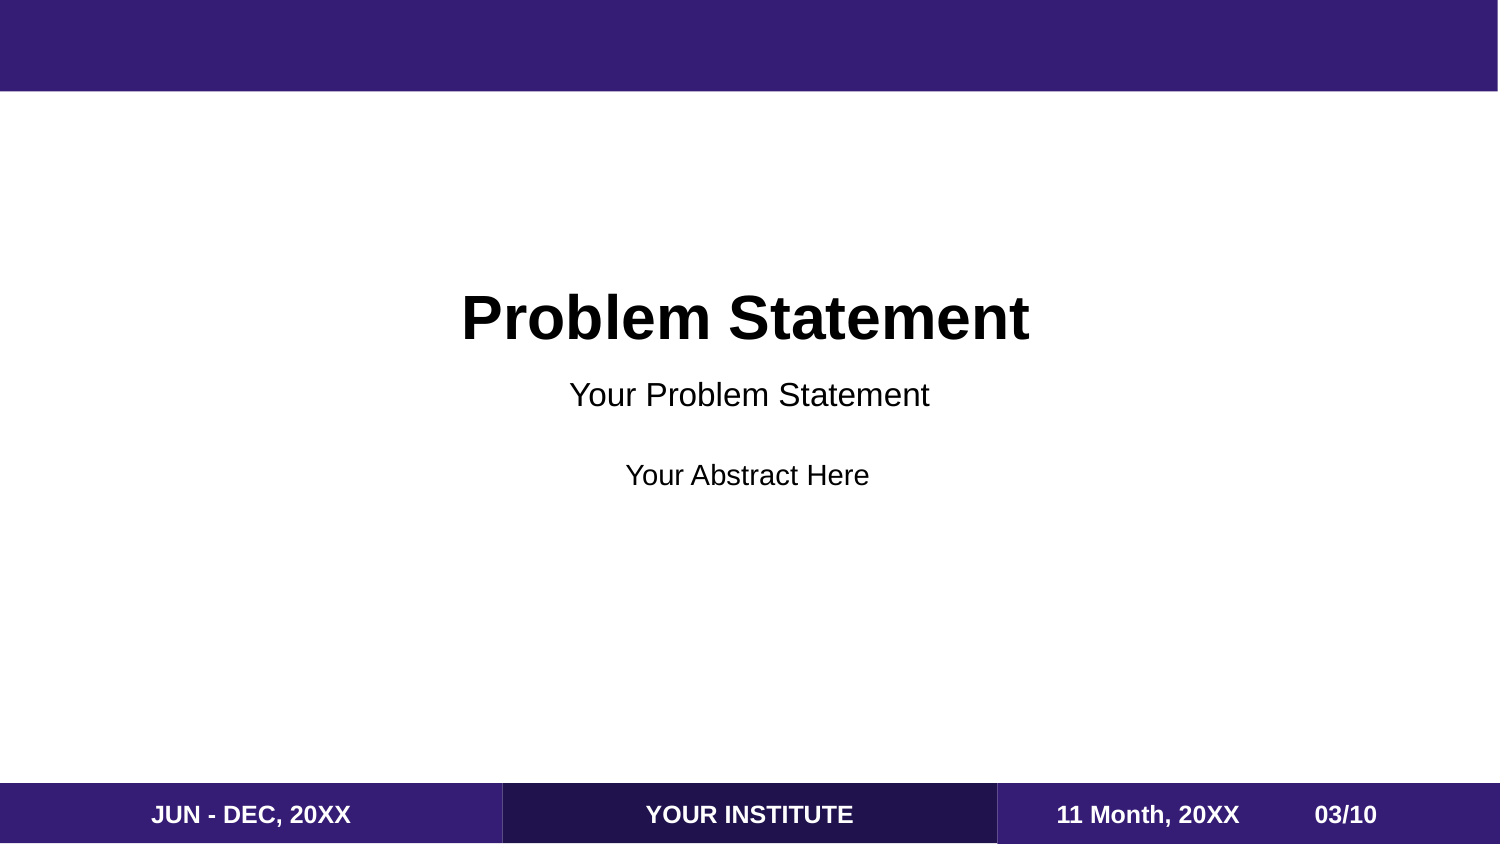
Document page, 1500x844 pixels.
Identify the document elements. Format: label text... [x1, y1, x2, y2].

text_box 11 Month, 20XX 03/10 [997, 783, 1500, 844]
text_box Your Abstract Here [126, 440, 1370, 506]
text_box JUN - DEC, 20XX [0, 783, 502, 844]
text_box Your Problem Statement [0, 357, 1500, 428]
text_box [0, 0, 1498, 92]
text_box YOUR INSTITUTE [502, 783, 997, 844]
text_box Problem Statement [446, 262, 1054, 357]
